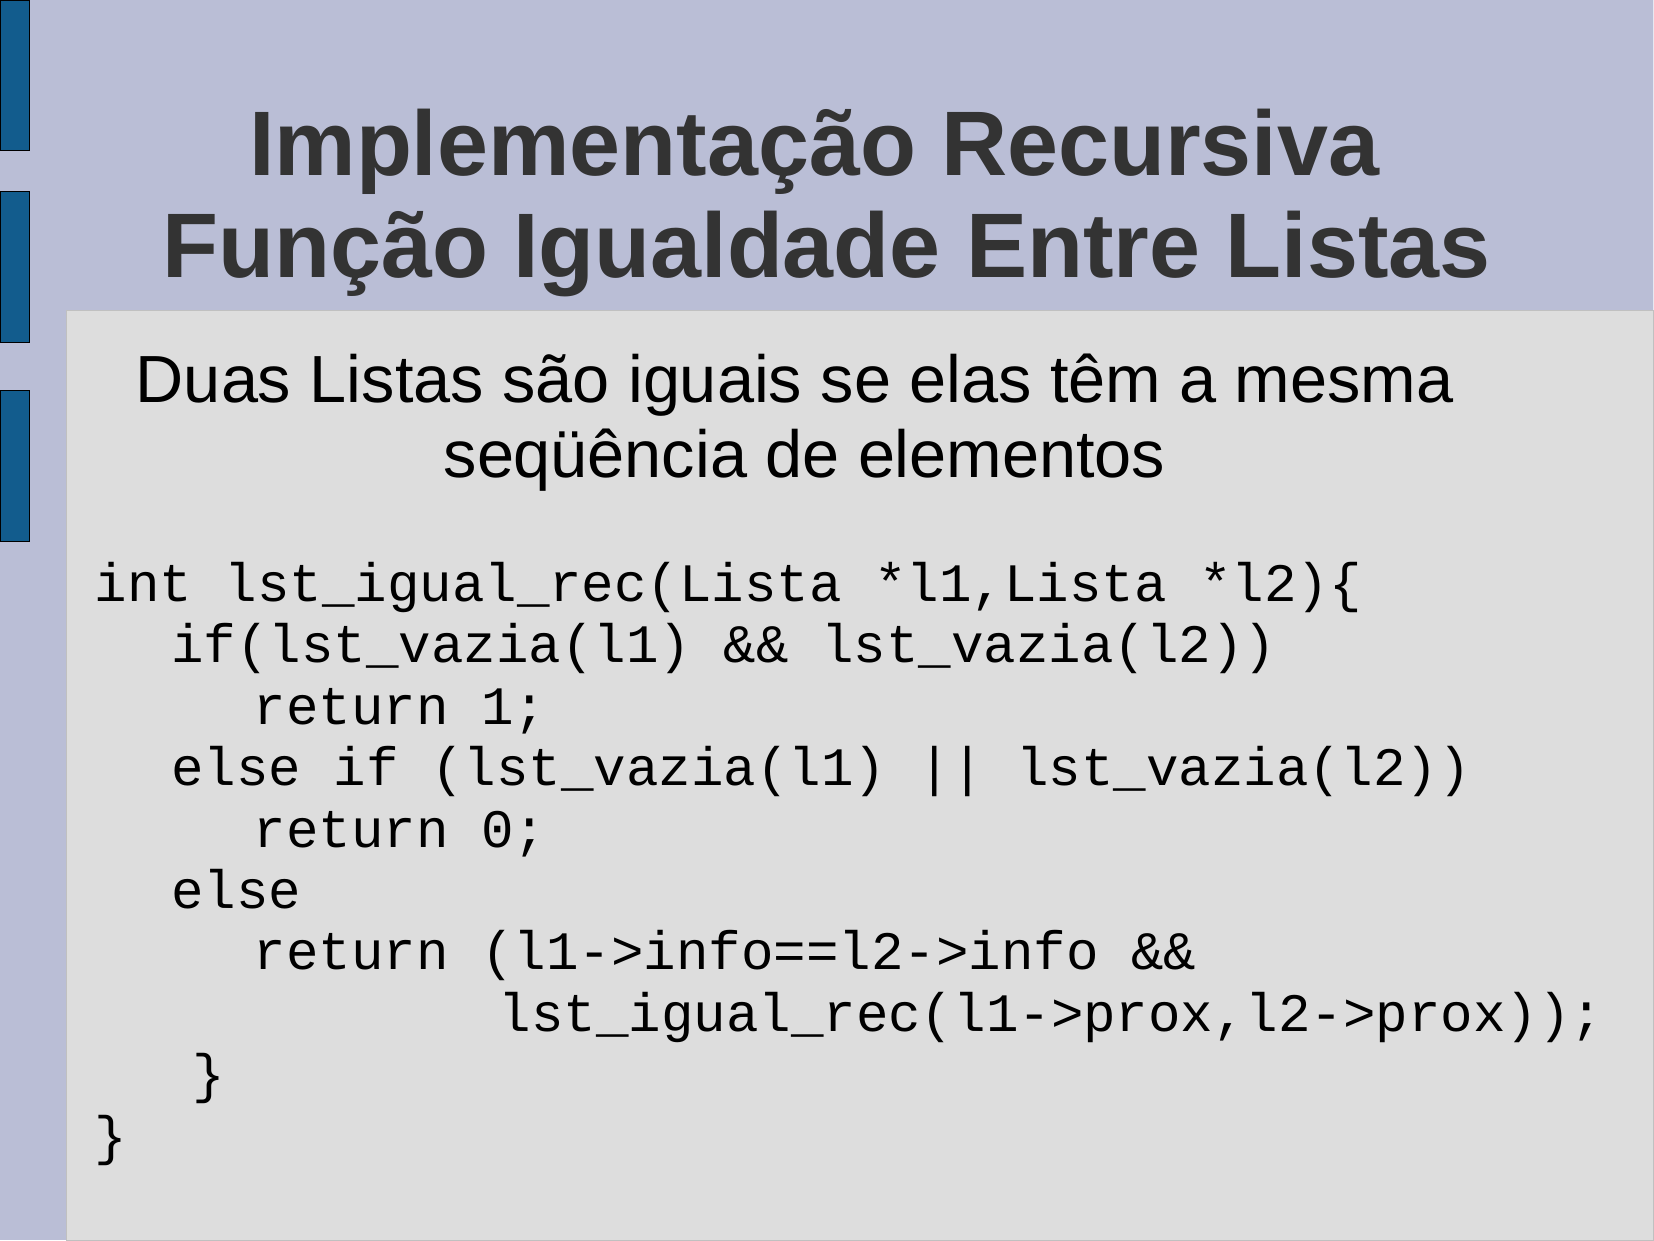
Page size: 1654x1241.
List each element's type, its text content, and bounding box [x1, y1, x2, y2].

text_box Duas Listas são iguais se elas têm a mesma seqüência de elementos [135, 342, 1474, 493]
title Implementação Recursiva Função Igualdade Entre Listas [121, 91, 1534, 299]
list int lst_igual_rec(Lista *l1,Lista *l2){ if(lst_vazia(l1) && lst_vazia(l2)) return 1; else if (lst_vazia(l1) || lst_vazia(l2)) return 0; else return (l1->info==l2->info && lst_igual_rec(l1->prox,l2->prox)); } } [76, 494, 1642, 1130]
